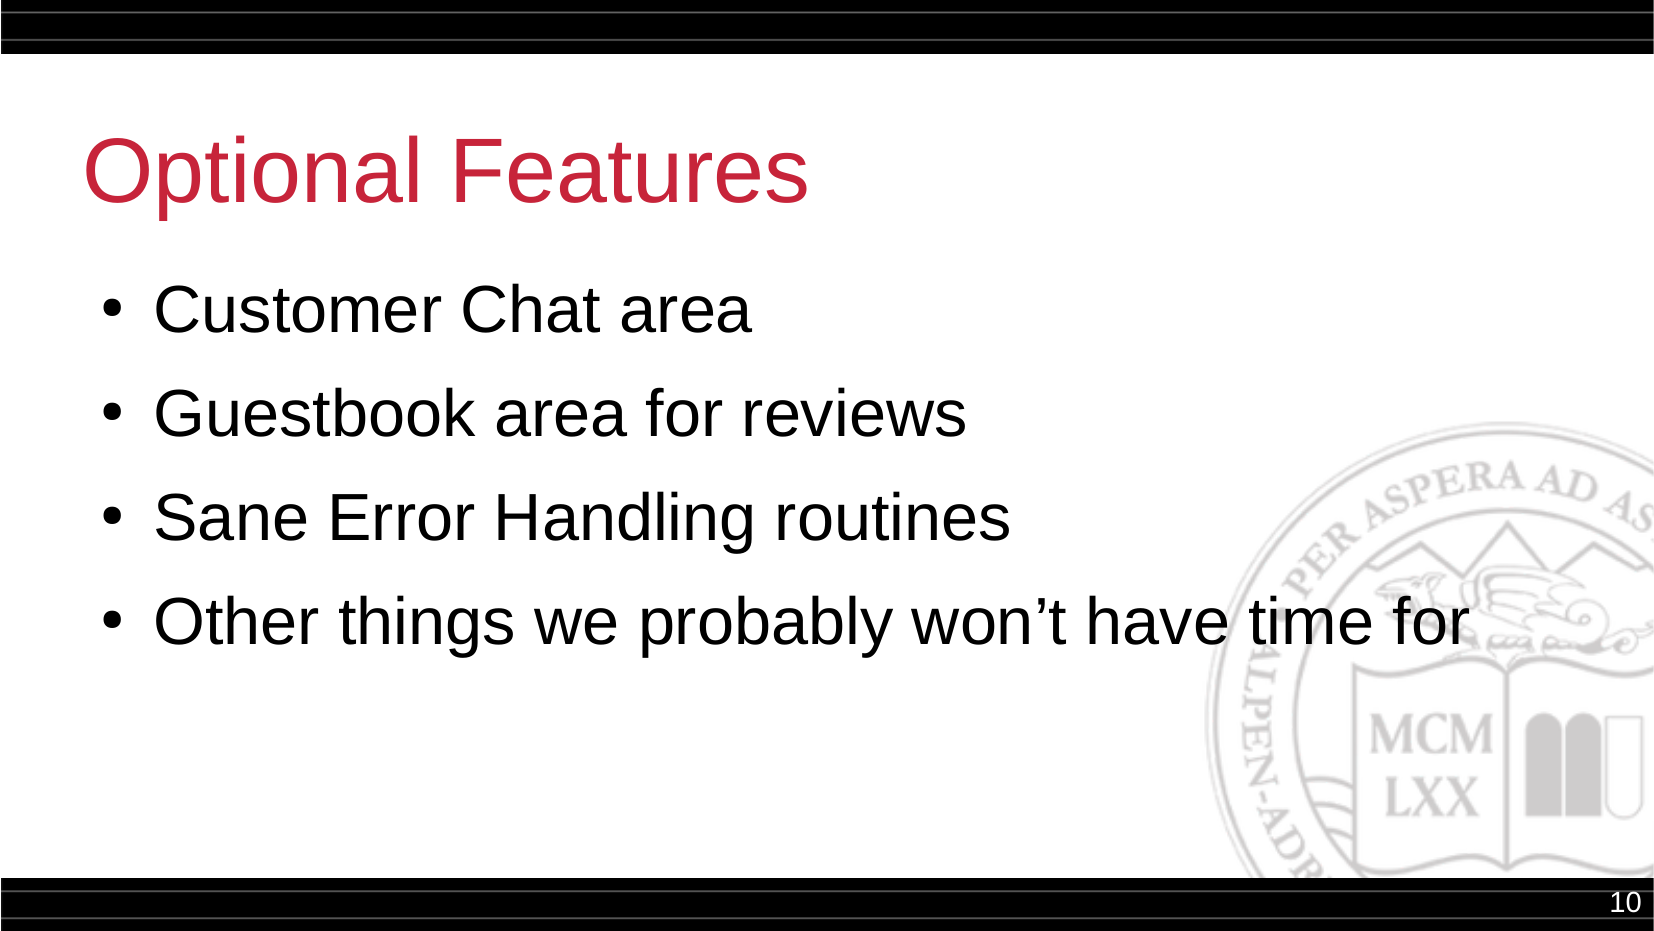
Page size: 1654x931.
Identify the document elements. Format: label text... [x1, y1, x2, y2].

list Customer Chat area Guestbook area for reviews Sane Error Handling routines Other things we probably won’t have time for [82, 271, 1571, 758]
picture [1, 0, 1654, 54]
title Optional Features [82, 92, 1571, 249]
picture [1, 878, 1654, 931]
